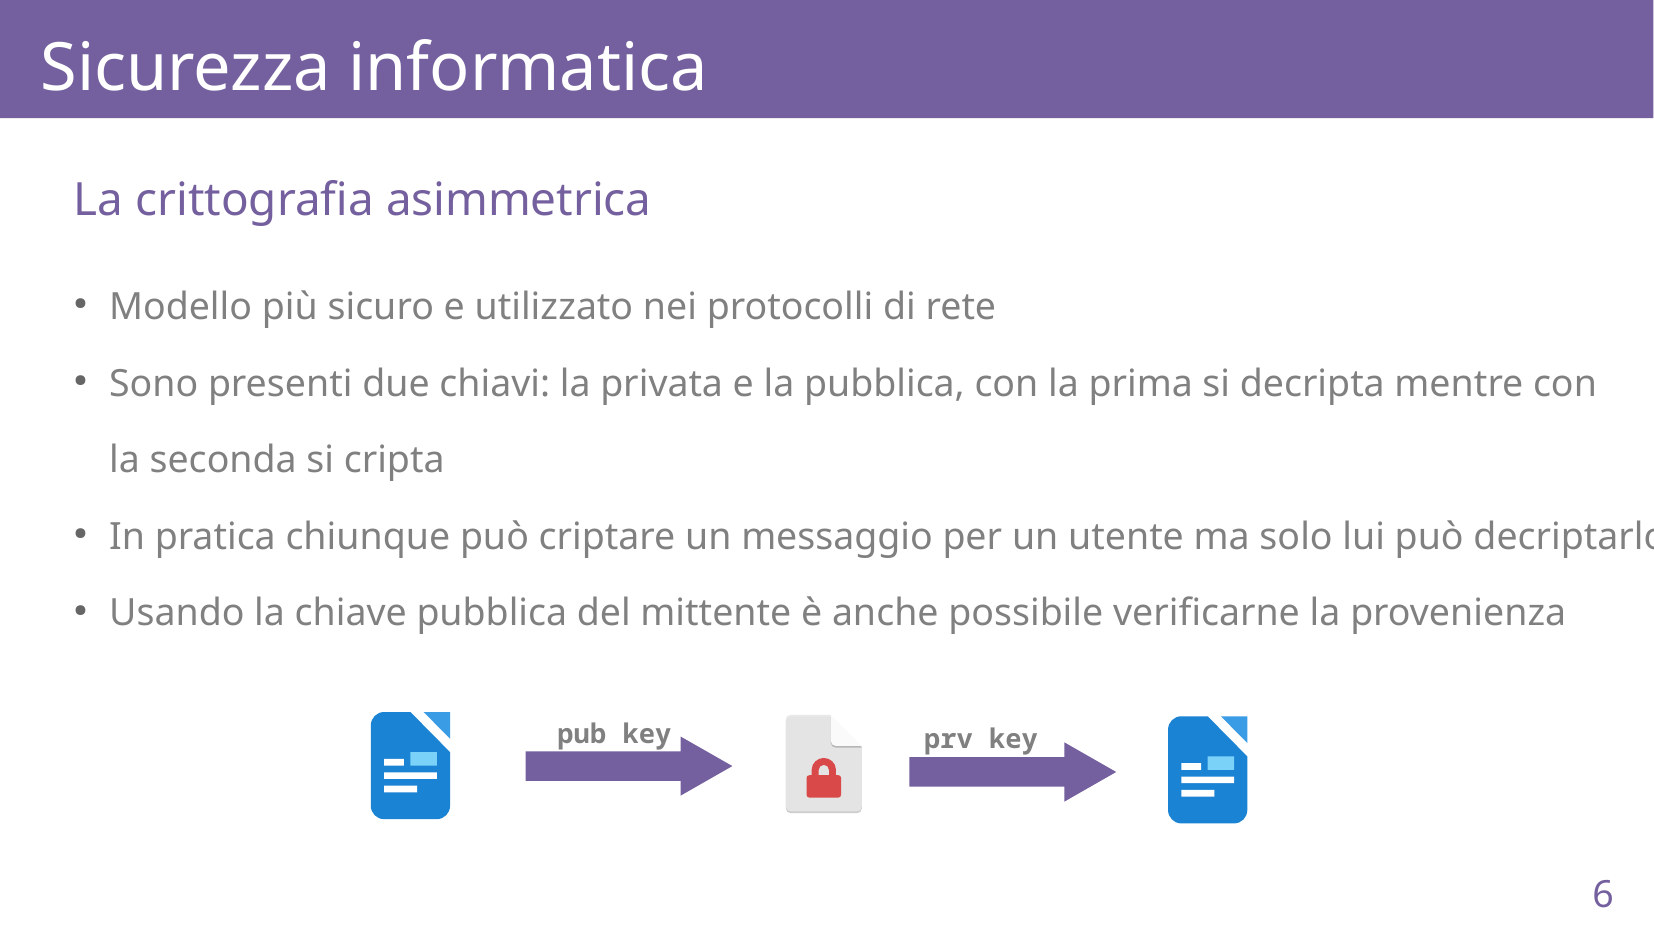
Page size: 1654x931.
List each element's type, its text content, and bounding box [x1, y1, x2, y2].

text_box <numero> [1510, 860, 1654, 931]
text_box [525, 751, 731, 796]
picture [354, 708, 467, 823]
text_box Sicurezza informatica [25, 11, 942, 107]
text_box [909, 762, 1117, 802]
text_box pub key [542, 707, 733, 767]
picture [767, 707, 880, 820]
text_box [0, 0, 1654, 119]
text_box La crittografia asimmetrica [59, 158, 1107, 229]
text_box Modello più sicuro e utilizzato nei protocolli di rete Sono presenti due chiavi: la privata e la pubblica, con la prima si decripta mentre con la seconda si cripta In pratica chiunque può criptare un messaggio per un utente ma solo lui può decriptarlo Usando la chiave pubblica del mittente è anche possibile verificarne la provenienza [59, 246, 1631, 667]
text_box prv key [909, 712, 1100, 773]
picture [1151, 712, 1264, 827]
